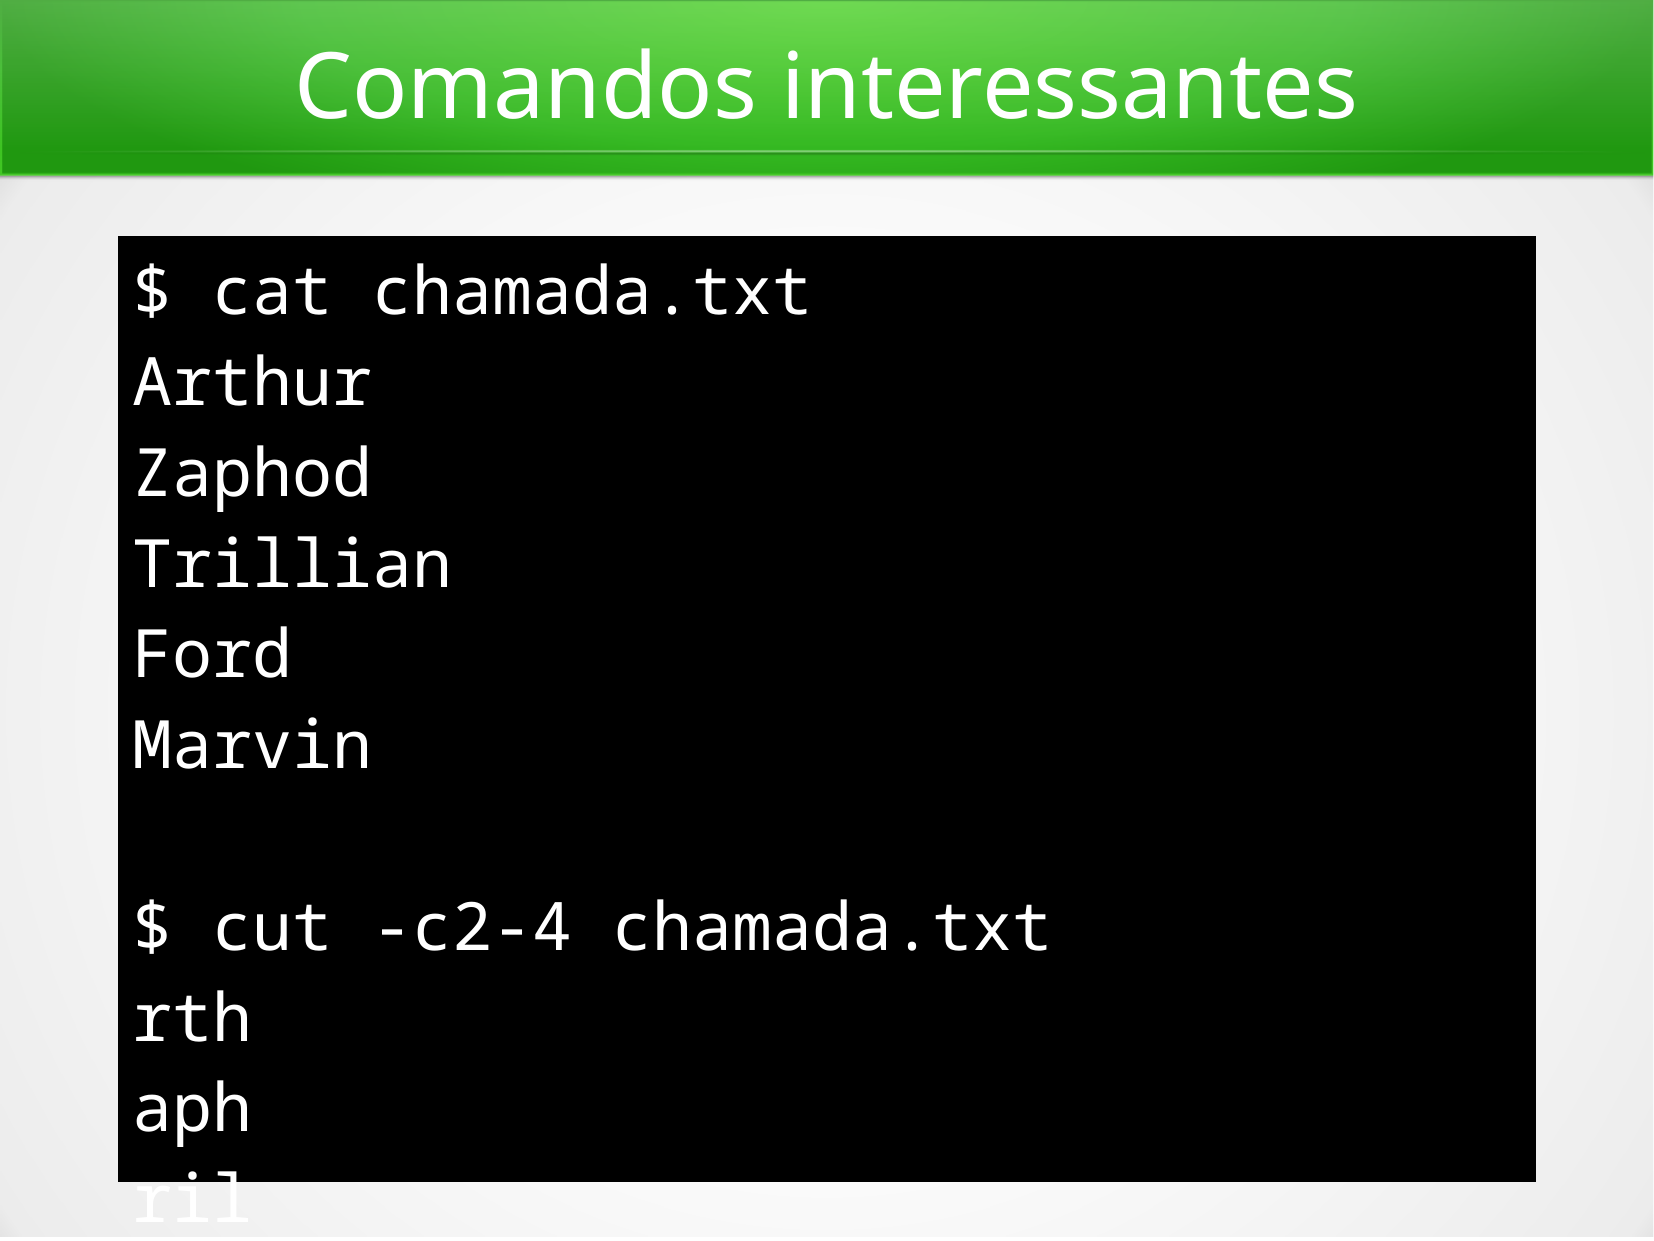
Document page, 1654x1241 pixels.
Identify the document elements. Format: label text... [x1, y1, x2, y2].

text_box $ cat chamada.txt Arthur Zaphod Trillian Ford Marvin $ cut -c2-4 chamada.txt rth aph ril ord arv [118, 236, 1536, 1182]
picture [0, 0, 1654, 1237]
title Comandos interessantes [82, 11, 1571, 154]
